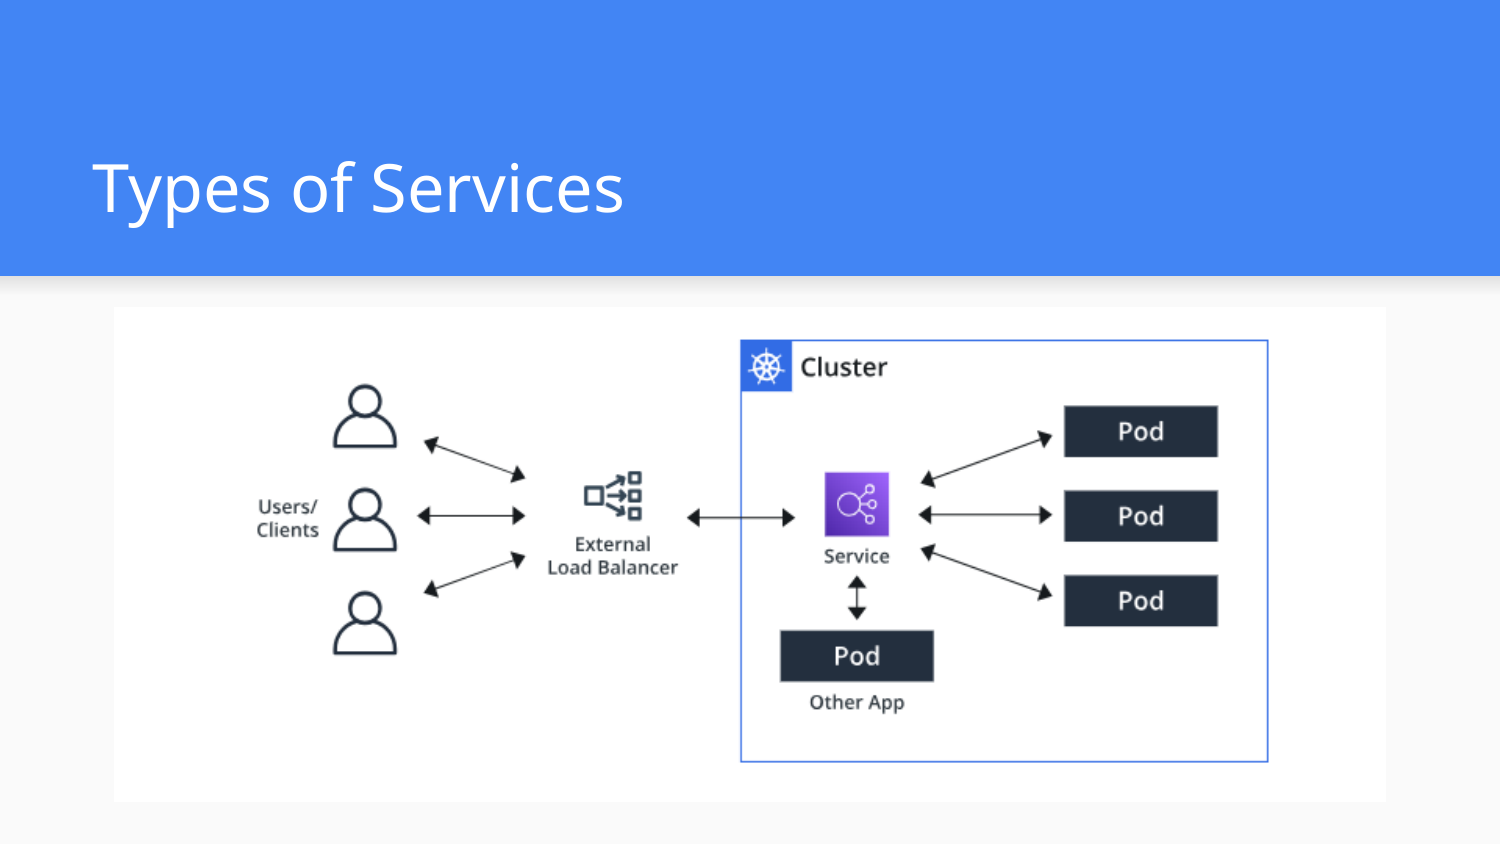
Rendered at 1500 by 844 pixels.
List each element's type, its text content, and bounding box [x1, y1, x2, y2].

title Types of Services [77, 121, 1427, 248]
picture [114, 307, 1386, 802]
